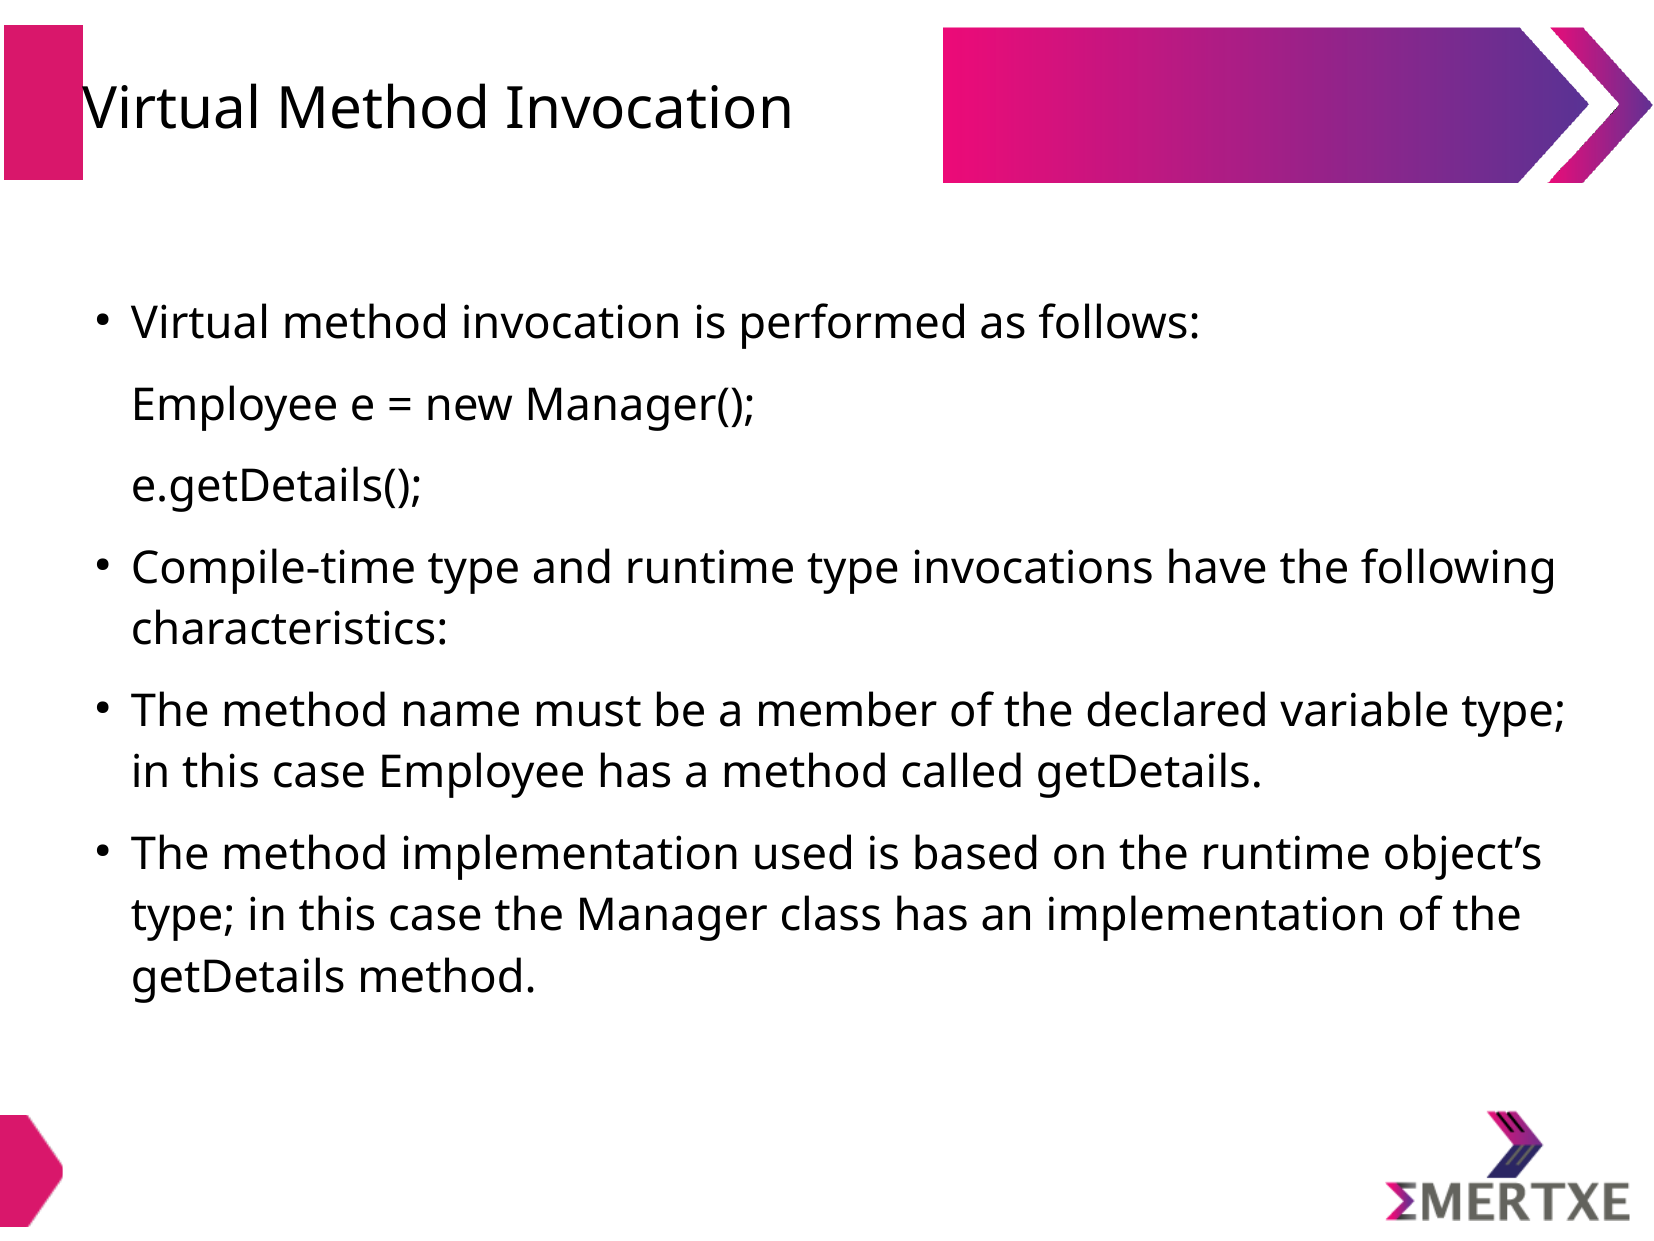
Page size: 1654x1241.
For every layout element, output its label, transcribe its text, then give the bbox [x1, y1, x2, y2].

title Virtual Method Invocation [82, 2, 1571, 210]
list Virtual method invocation is performed as follows: Employee e = new Manager(); e.getDetails(); Compile-time type and runtime type invocations have the following characteristics: The method name must be a member of the declared variable type; in this case Employee has a method called getDetails. The method implementation used is based on the runtime object’s type; in this case the Manager class has an implementation of the getDetails method. [82, 290, 1571, 1010]
picture [1385, 1107, 1631, 1221]
picture [1571, 27, 1653, 183]
